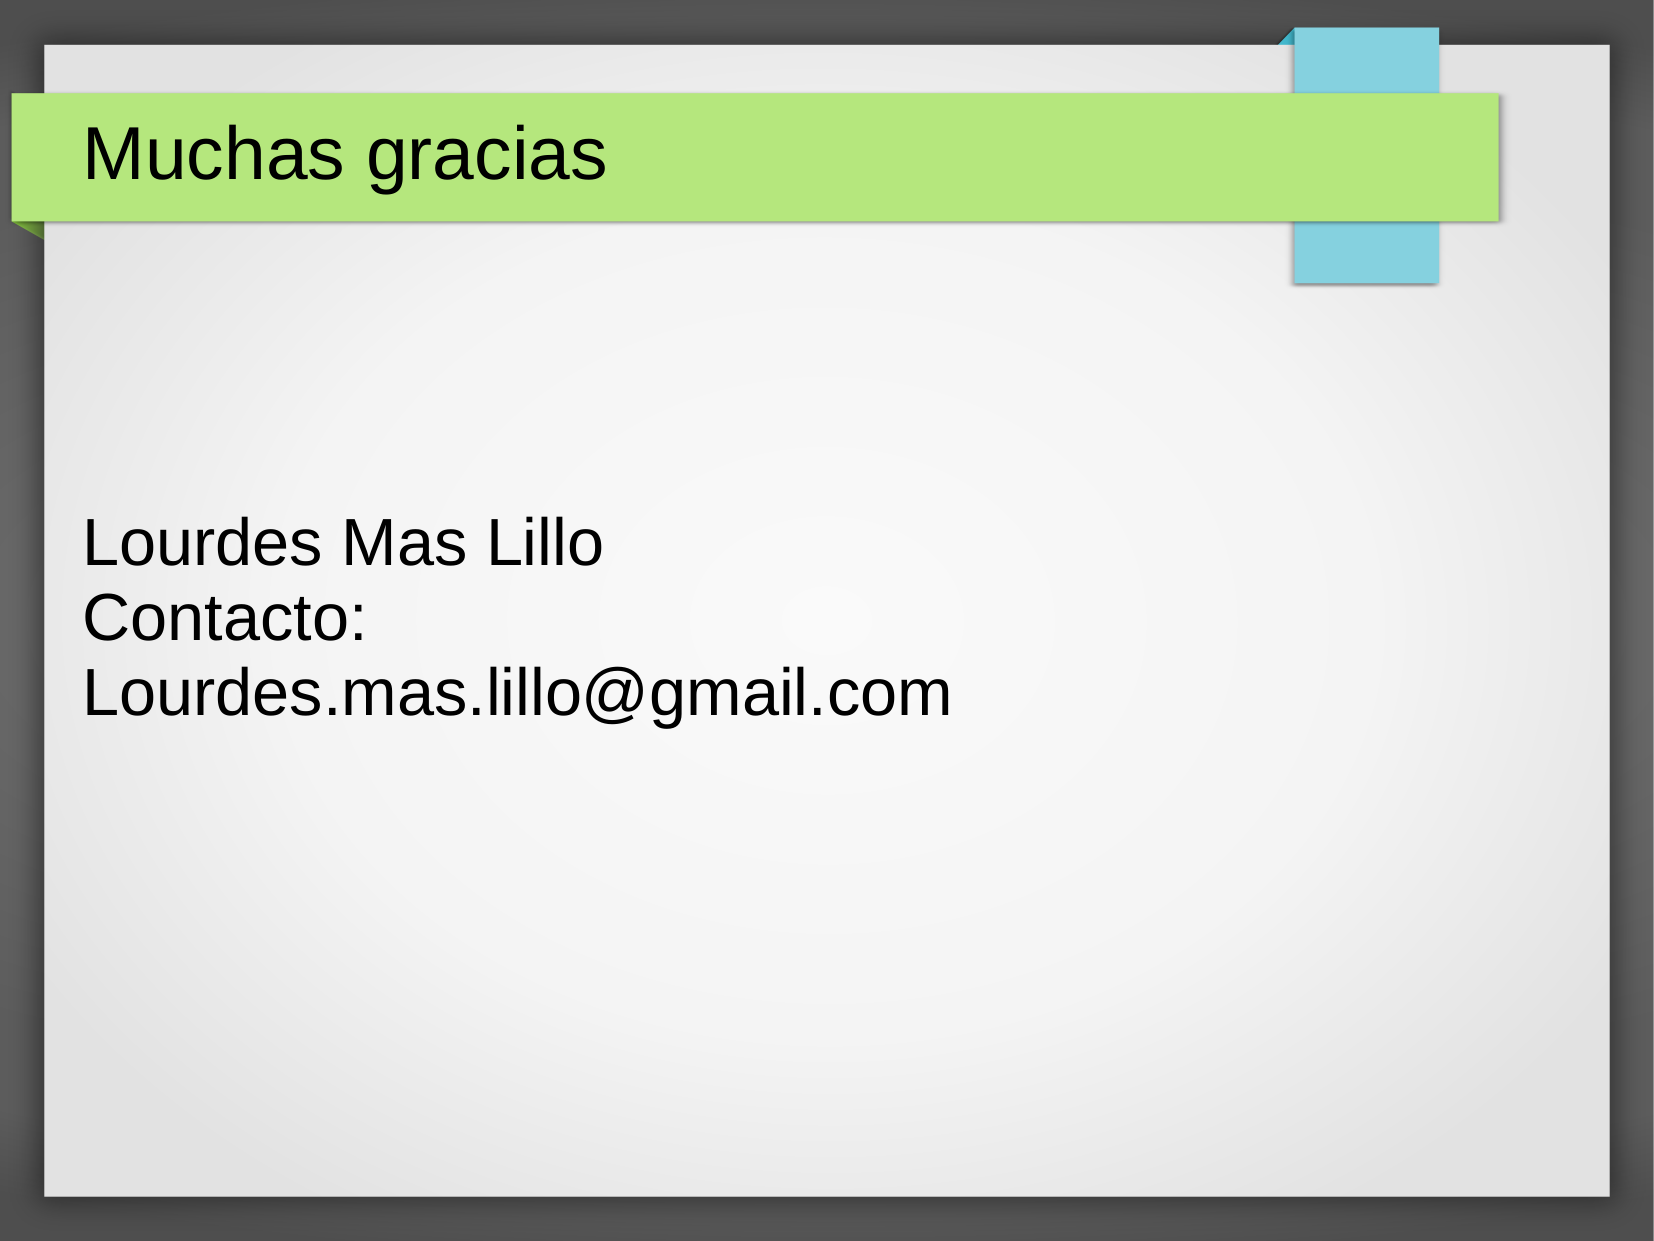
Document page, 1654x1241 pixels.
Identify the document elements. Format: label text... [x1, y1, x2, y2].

title Muchas gracias [82, 94, 1264, 213]
subtitle Lourdes Mas Lillo Contacto: Lourdes.mas.lillo@gmail.com [82, 295, 1571, 1015]
picture [0, 0, 1654, 1241]
